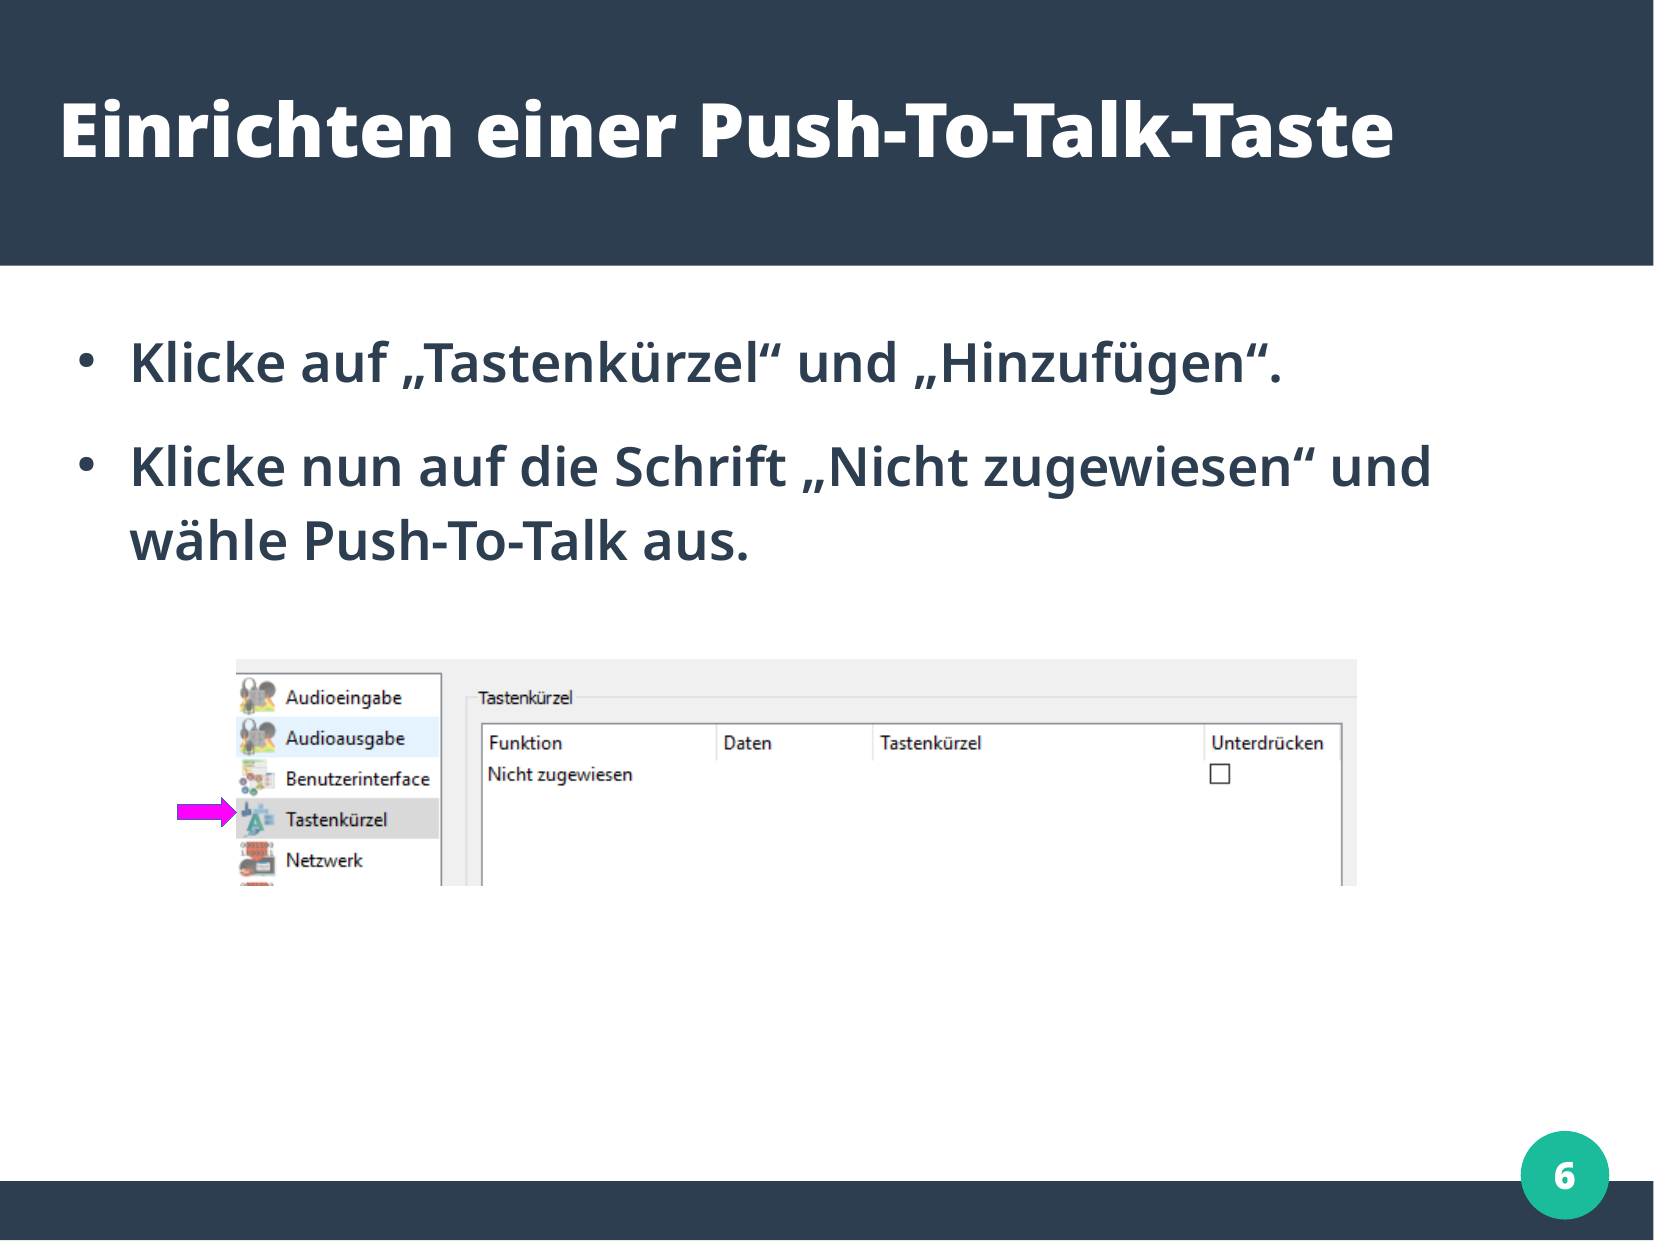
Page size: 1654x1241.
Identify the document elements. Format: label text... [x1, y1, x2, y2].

list Klicke auf „Tastenkürzel“ und „Hinzufügen“. Klicke nun auf die Schrift „Nicht zugewiesen“ und wähle Push-To-Talk aus. [59, 324, 1595, 1152]
picture [236, 659, 1357, 886]
title Einrichten einer Push-To-Talk-Taste [59, 49, 1595, 207]
text_box [177, 797, 237, 827]
